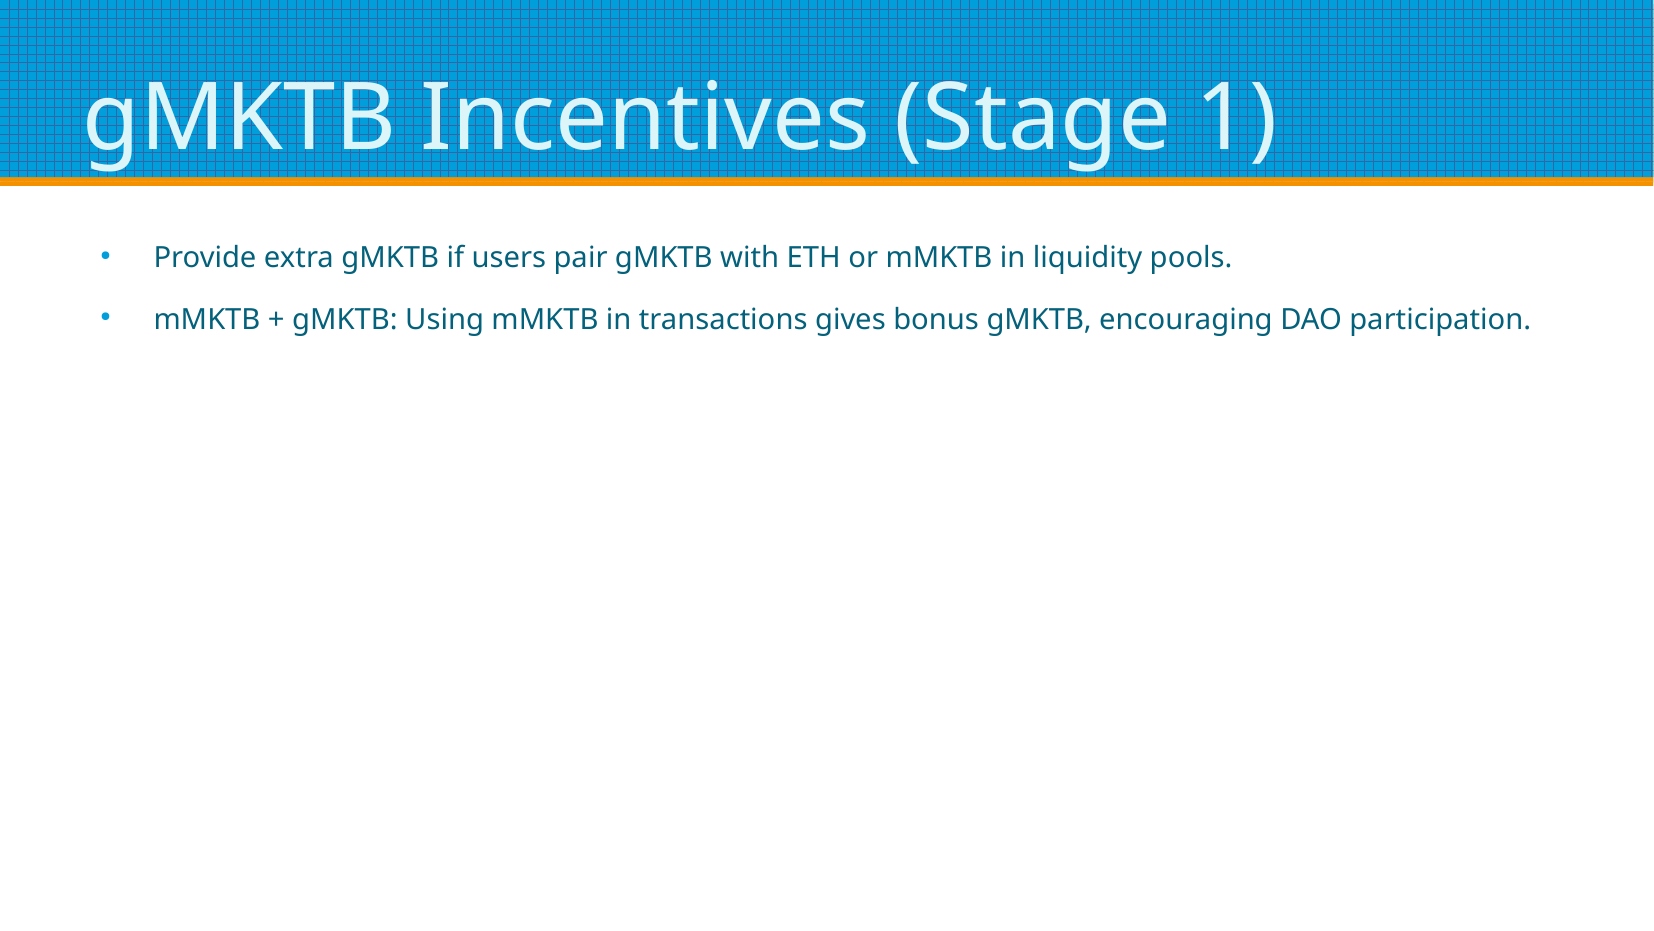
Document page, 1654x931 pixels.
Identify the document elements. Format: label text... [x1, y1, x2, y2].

title gMKTB Incentives (Stage 1) [82, 14, 1571, 178]
list Provide extra gMKTB if users pair gMKTB with ETH or mMKTB in liquidity pools. mMKTB + gMKTB: Using mMKTB in transactions gives bonus gMKTB, encouraging DAO participation. [82, 236, 1571, 901]
